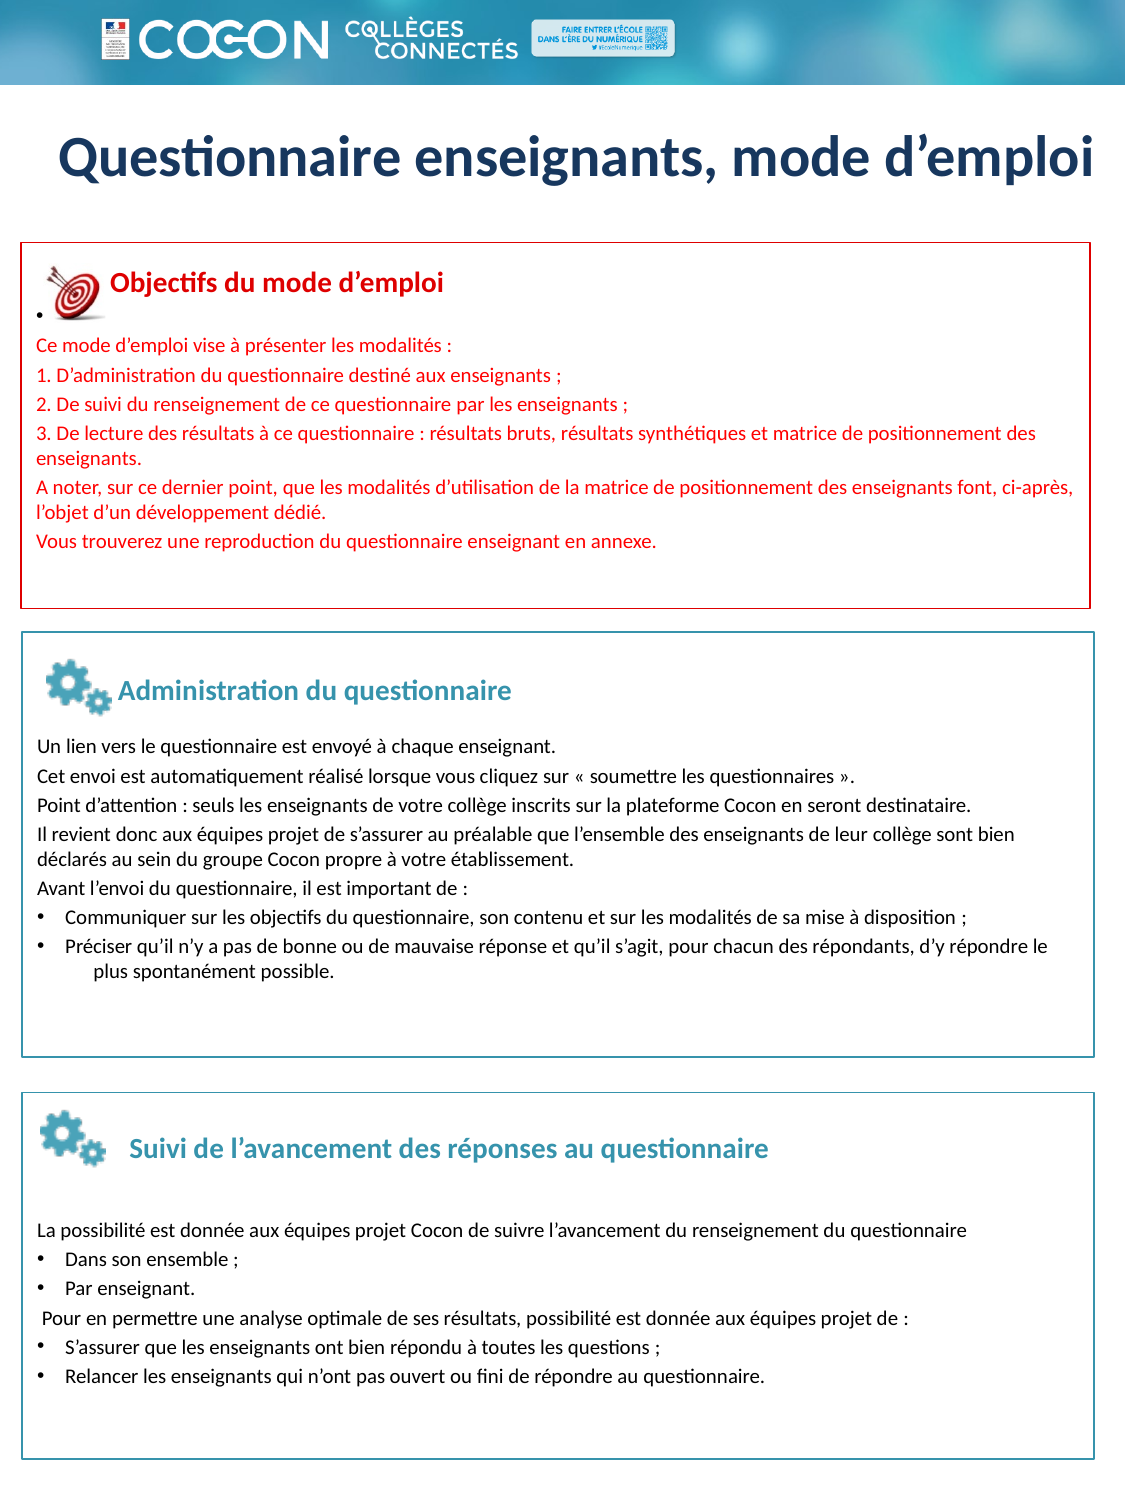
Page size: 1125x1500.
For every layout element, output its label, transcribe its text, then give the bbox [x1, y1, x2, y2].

text_box Suivi de l’avancement des réponses au questionnaire [40, 1108, 799, 1174]
text_box La possibilité est donnée aux équipes projet Cocon de suivre l’avancement du renseignement du questionnaire Dans son ensemble ; Par enseignant. Pour en permettre une analyse optimale de ses résultats, possibilité est donnée aux équipes projet de : S’assurer que les enseignants ont bien répondu à toutes les questions ; Relancer les enseignants qui n’ont pas ouvert ou fini de répondre au questionnaire. [22, 1092, 1094, 1459]
picture [40, 1107, 106, 1173]
text_box Un lien vers le questionnaire est envoyé à chaque enseignant. Cet envoi est automatiquement réalisé lorsque vous cliquez sur « soumettre les questionnaires ». Point d’attention : seuls les enseignants de votre collège inscrits sur la plateforme Cocon en seront destinataire. Il revient donc aux équipes projet de s’assurer au préalable que l’ensemble des enseignants de leur collège sont bien déclarés au sein du groupe Cocon propre à votre établissement. Avant l’envoi du questionnaire, il est important de : Communiquer sur les objectifs du questionnaire, son contenu et sur les modalités de sa mise à disposition ; Préciser qu’il n’y a pas de bonne ou de mauvaise réponse et qu’il s’agit, pour chacun des répondants, d’y répondre le plus spontanément possible. [22, 631, 1094, 1058]
picture [43, 263, 106, 323]
picture [0, 0, 1125, 85]
text_box Objectifs du mode d’emploi Ce mode d’emploi vise à présenter les modalités : 1. D’administration du questionnaire destiné aux enseignants ; 2. De suivi du renseignement de ce questionnaire par les enseignants ; 3. De lecture des résultats à ce questionnaire : résultats bruts, résultats synthétiques et matrice de positionnement des enseignants. A noter, sur ce dernier point, que les modalités d’utilisation de la matrice de positionnement des enseignants font, ci-après, l’objet d’un développement dédié. Vous trouverez une reproduction du questionnaire enseignant en annexe. [21, 242, 1091, 609]
text_box Administration du questionnaire [28, 649, 575, 703]
picture [46, 656, 112, 722]
title Questionnaire enseignants, mode d’emploi [0, 88, 1125, 219]
